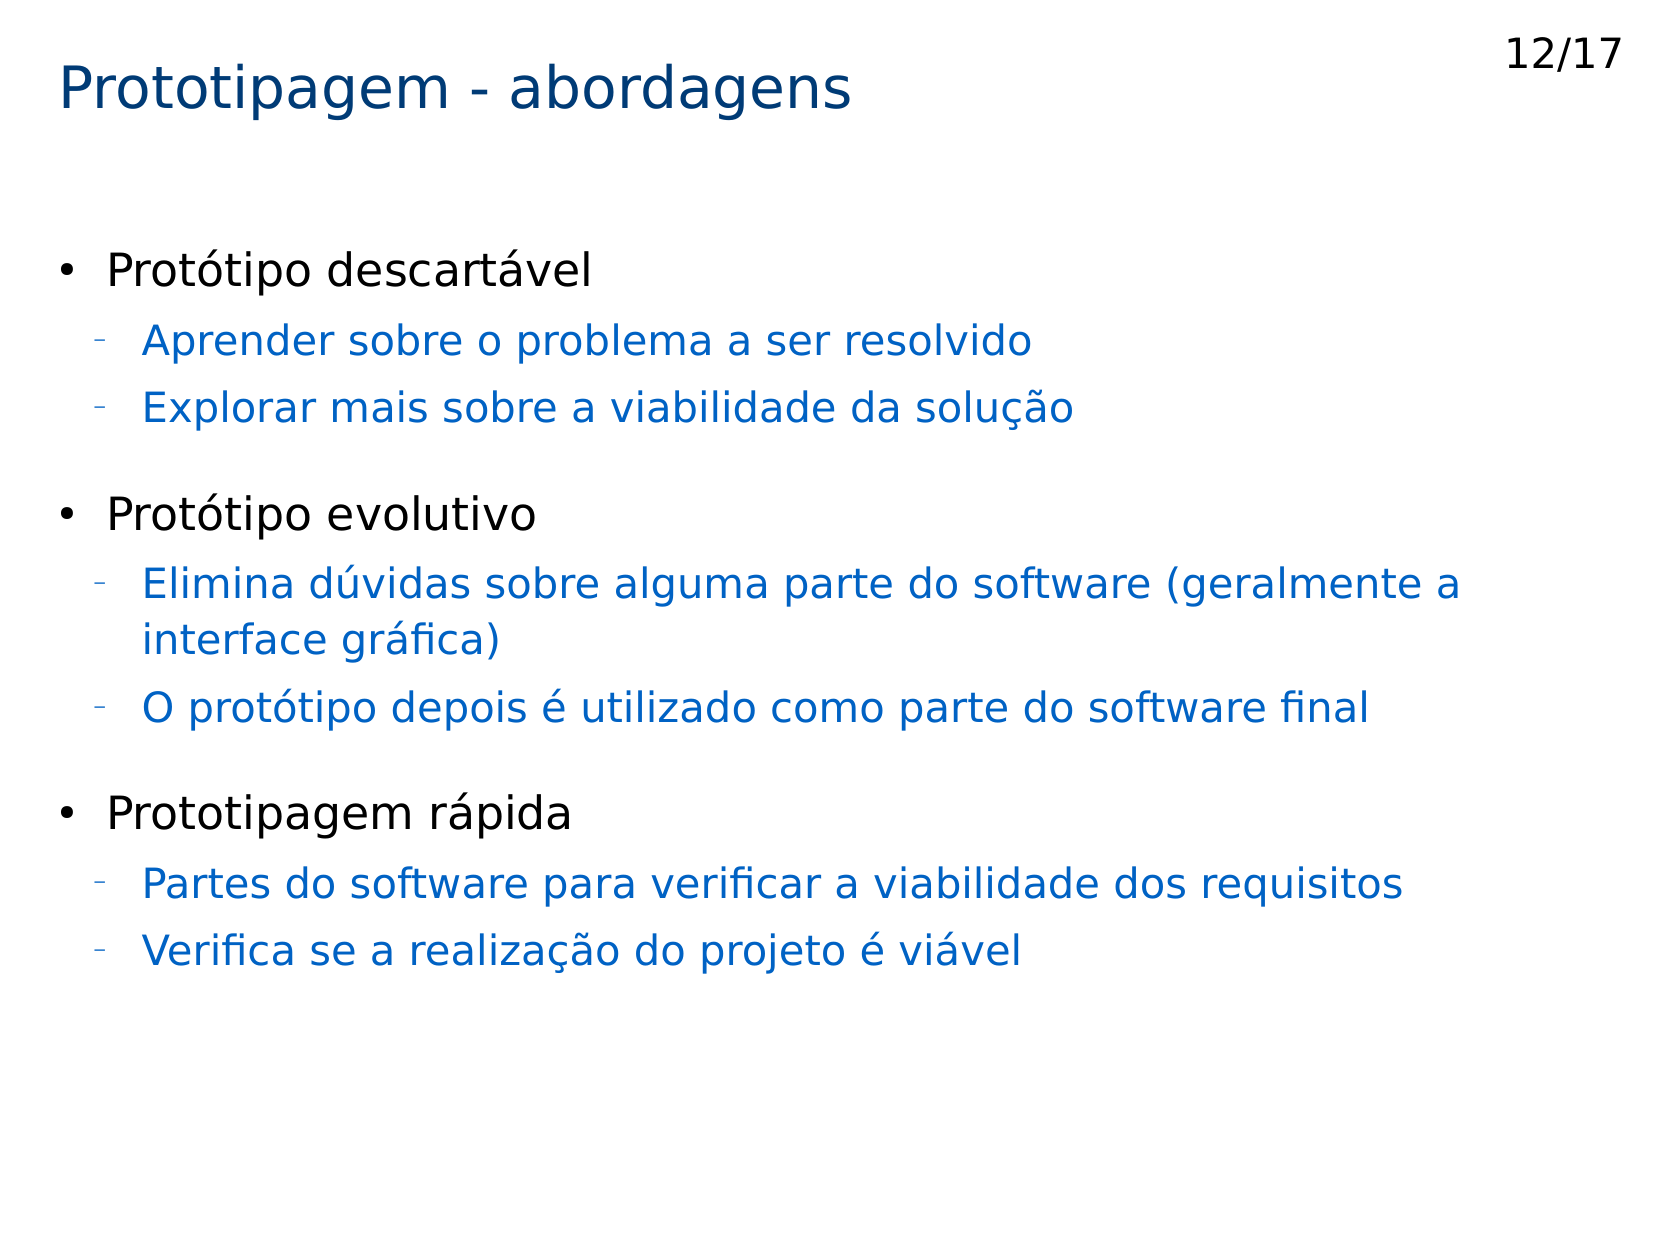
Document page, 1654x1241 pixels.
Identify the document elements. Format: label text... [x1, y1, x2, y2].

list Protótipo descartável Aprender sobre o problema a ser resolvido Explorar mais sobre a viabilidade da solução Protótipo evolutivo Elimina dúvidas sobre alguma parte do software (geralmente a interface gráfica) O protótipo depois é utilizado como parte do software final Prototipagem rápida Partes do software para verificar a viabilidade dos requisitos Verifica se a realização do projeto é viável [59, 236, 1595, 1211]
title Prototipagem - abordagens [59, 29, 1506, 148]
